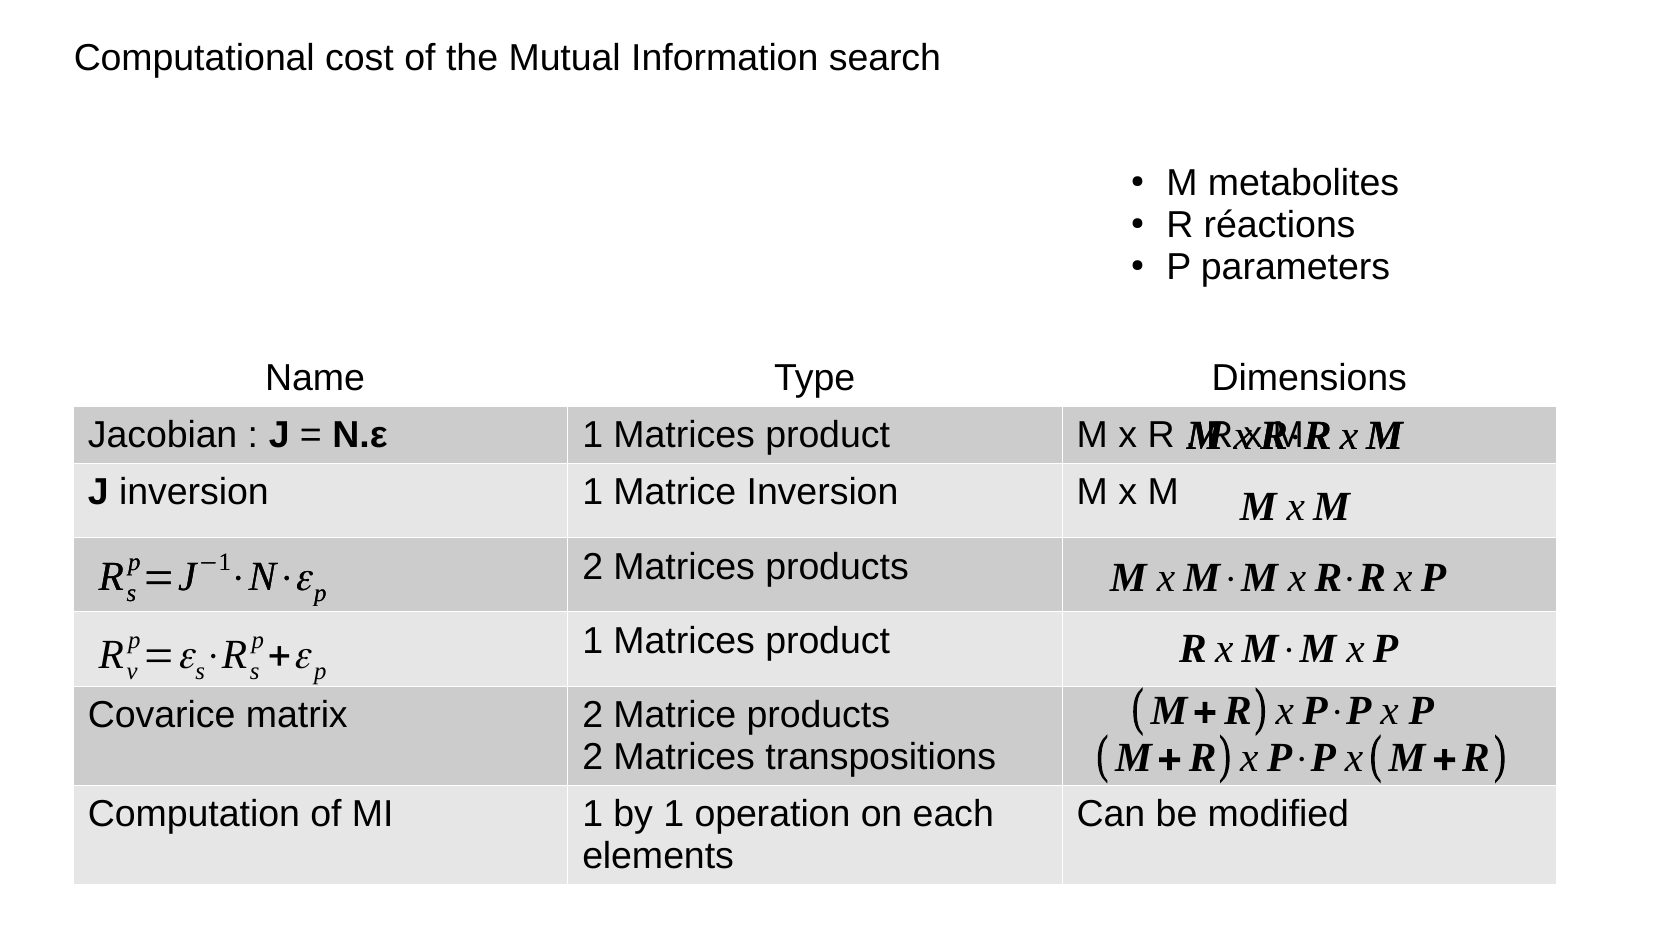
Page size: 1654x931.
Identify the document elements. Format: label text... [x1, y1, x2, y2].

table_cell M x M [1063, 464, 1556, 537]
table_cell Covarice matrix [74, 687, 567, 785]
table_header Name [74, 349, 567, 406]
table_cell 2 Matrice products 2 Matrices transpositions [568, 687, 1062, 785]
table_cell [1063, 538, 1556, 611]
table_cell [74, 612, 567, 686]
chart [1230, 483, 1361, 530]
table_header Type [568, 349, 1062, 406]
chart [1171, 624, 1407, 671]
table_cell [1063, 612, 1556, 686]
text_box M metabolites R réactions P parameters [1116, 154, 1483, 296]
table_cell 2 Matrices products [568, 538, 1062, 611]
chart [1100, 554, 1455, 601]
table_cell M x R . R x M [1063, 407, 1556, 463]
table_cell Jacobian : J = N.ε [74, 407, 567, 463]
text_box Computational cost of the Mutual Information search [59, 29, 1595, 87]
table_cell [1063, 687, 1124, 785]
table_cell 1 by 1 operation on each elements [568, 786, 1062, 884]
chart [1088, 683, 1514, 785]
chart [1177, 412, 1414, 459]
table_cell 1 Matrices product [568, 612, 1062, 686]
chart [90, 626, 333, 685]
table_cell Can be modified [1063, 786, 1556, 884]
table_cell 1 Matrices product [568, 407, 1062, 463]
table_cell 1 Matrice Inversion [568, 464, 1062, 537]
table_cell Computation of MI [74, 786, 567, 884]
table_cell J inversion [74, 464, 567, 537]
table_cell [1442, 687, 1556, 785]
table_header Dimensions [1063, 349, 1556, 406]
chart [90, 548, 334, 606]
table_cell [74, 538, 567, 611]
